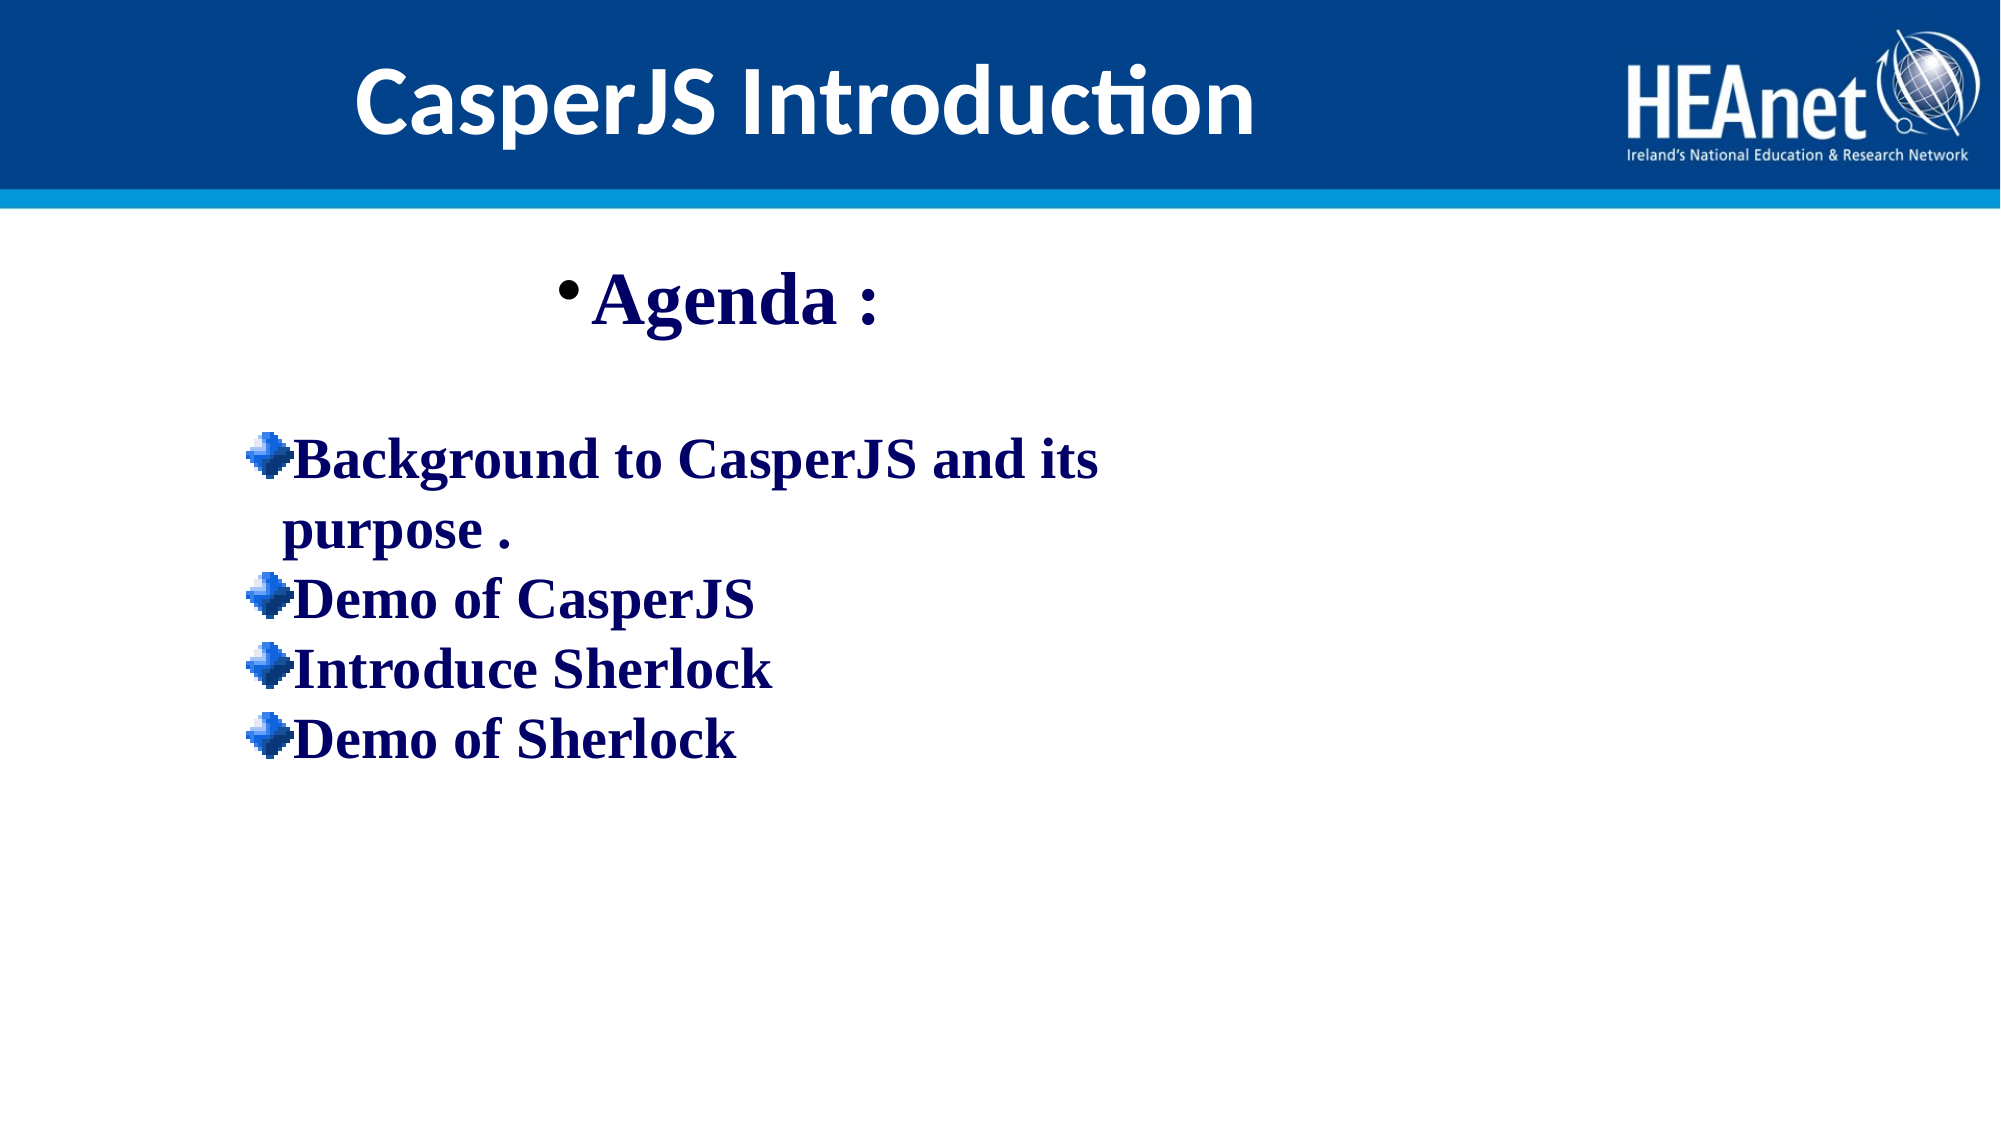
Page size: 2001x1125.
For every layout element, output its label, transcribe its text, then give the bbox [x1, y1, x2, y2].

text_box CasperJS Introduction [54, 35, 1559, 154]
text_box Background to CasperJS and its purpose . Demo of CasperJS Introduce Sherlock Demo of Sherlock [231, 413, 1394, 1004]
picture [0, 0, 2001, 189]
picture [0, 208, 2001, 1125]
text_box Agenda : [59, 241, 1406, 377]
